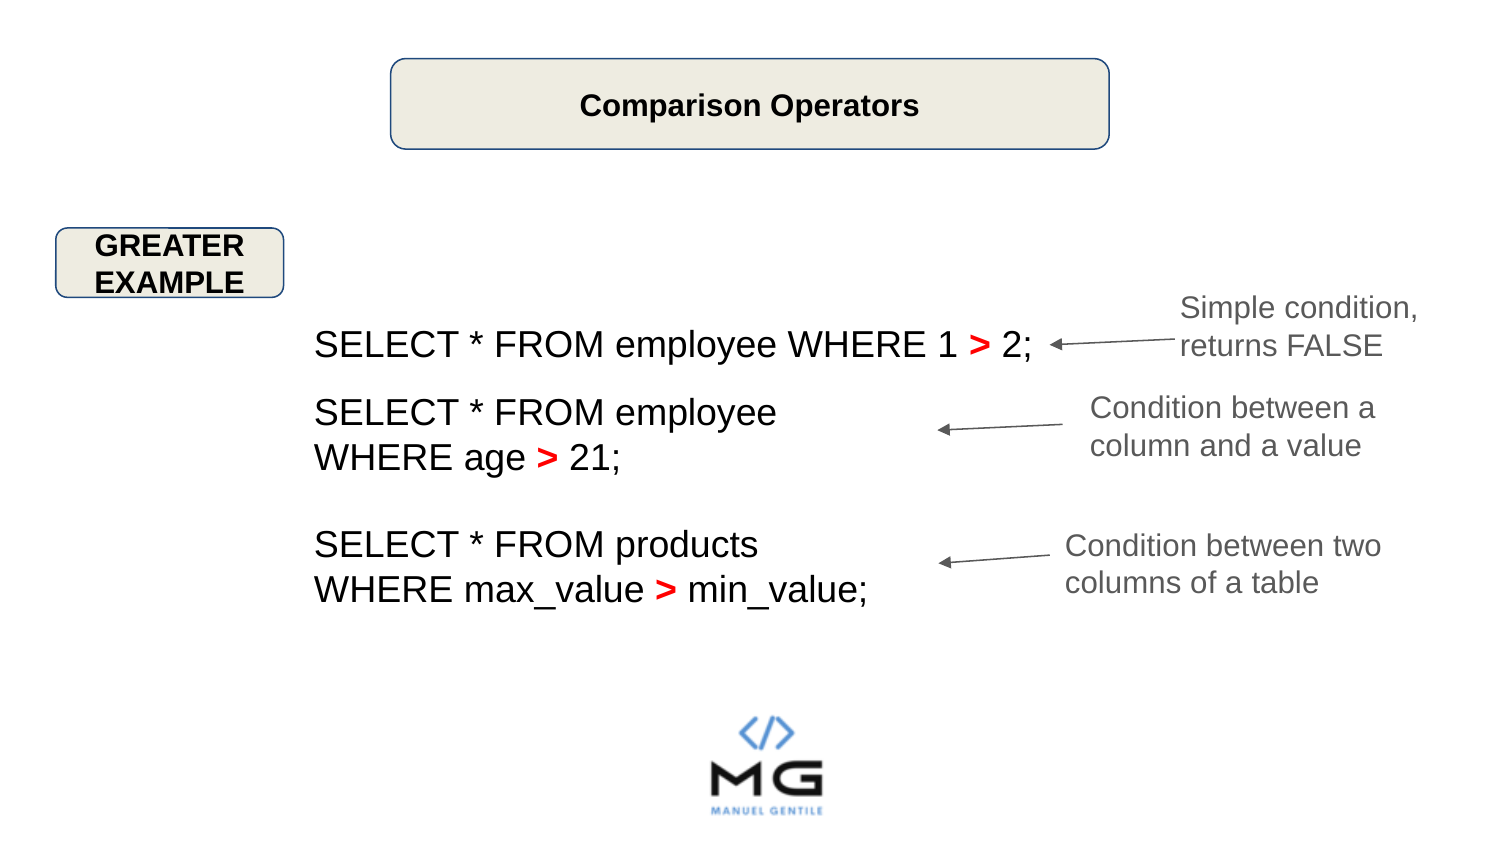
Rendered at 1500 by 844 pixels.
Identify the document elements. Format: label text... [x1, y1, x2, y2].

text_box Condition between a column and a value [1074, 372, 1473, 463]
text_box SELECT * FROM employee WHERE age > 21; [298, 372, 1066, 443]
text_box SELECT * FROM products WHERE max_value > min_value; [298, 505, 1066, 575]
picture [688, 687, 846, 844]
text_box Condition between two columns of a table [1049, 509, 1473, 601]
text_box Simple condition, returns FALSE [1164, 272, 1437, 316]
text_box Comparison Operators [390, 58, 1110, 150]
text_box SELECT * FROM employee WHERE 1 > 2; [298, 305, 1087, 375]
text_box GREATER EXAMPLE [55, 227, 284, 298]
